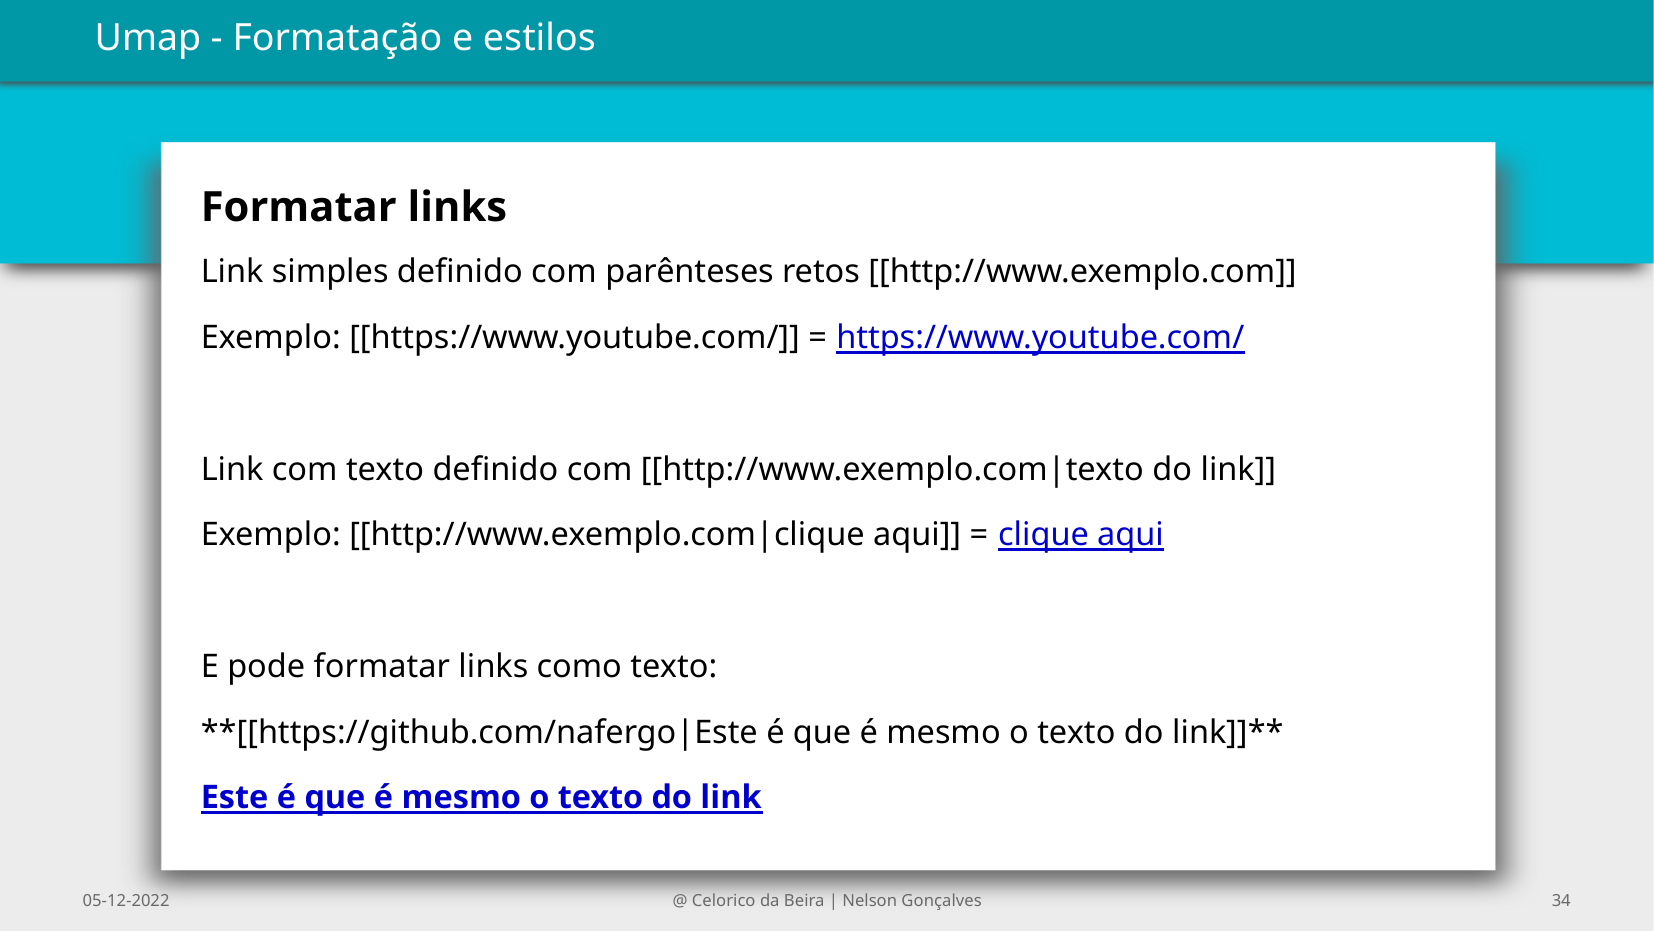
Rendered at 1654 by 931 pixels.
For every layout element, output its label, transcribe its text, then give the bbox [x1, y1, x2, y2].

list Link simples definido com parênteses retos [[http://www.exemplo.com]] Exemplo: [[https://www.youtube.com/]] = https://www.youtube.com/ Link com texto definido com [[http://www.exemplo.com|texto do link]] Exemplo: [[http://www.exemplo.com|clique aqui]] = clique aqui E pode formatar links como texto: **[[https://github.com/nafergo|Este é que é mesmo o texto do link]]** Este é que é mesmo o texto do link [200, 248, 1489, 827]
picture [0, 0, 1654, 931]
title Umap - Formatação e estilos [94, 10, 1583, 63]
list Formatar links [200, 177, 662, 248]
